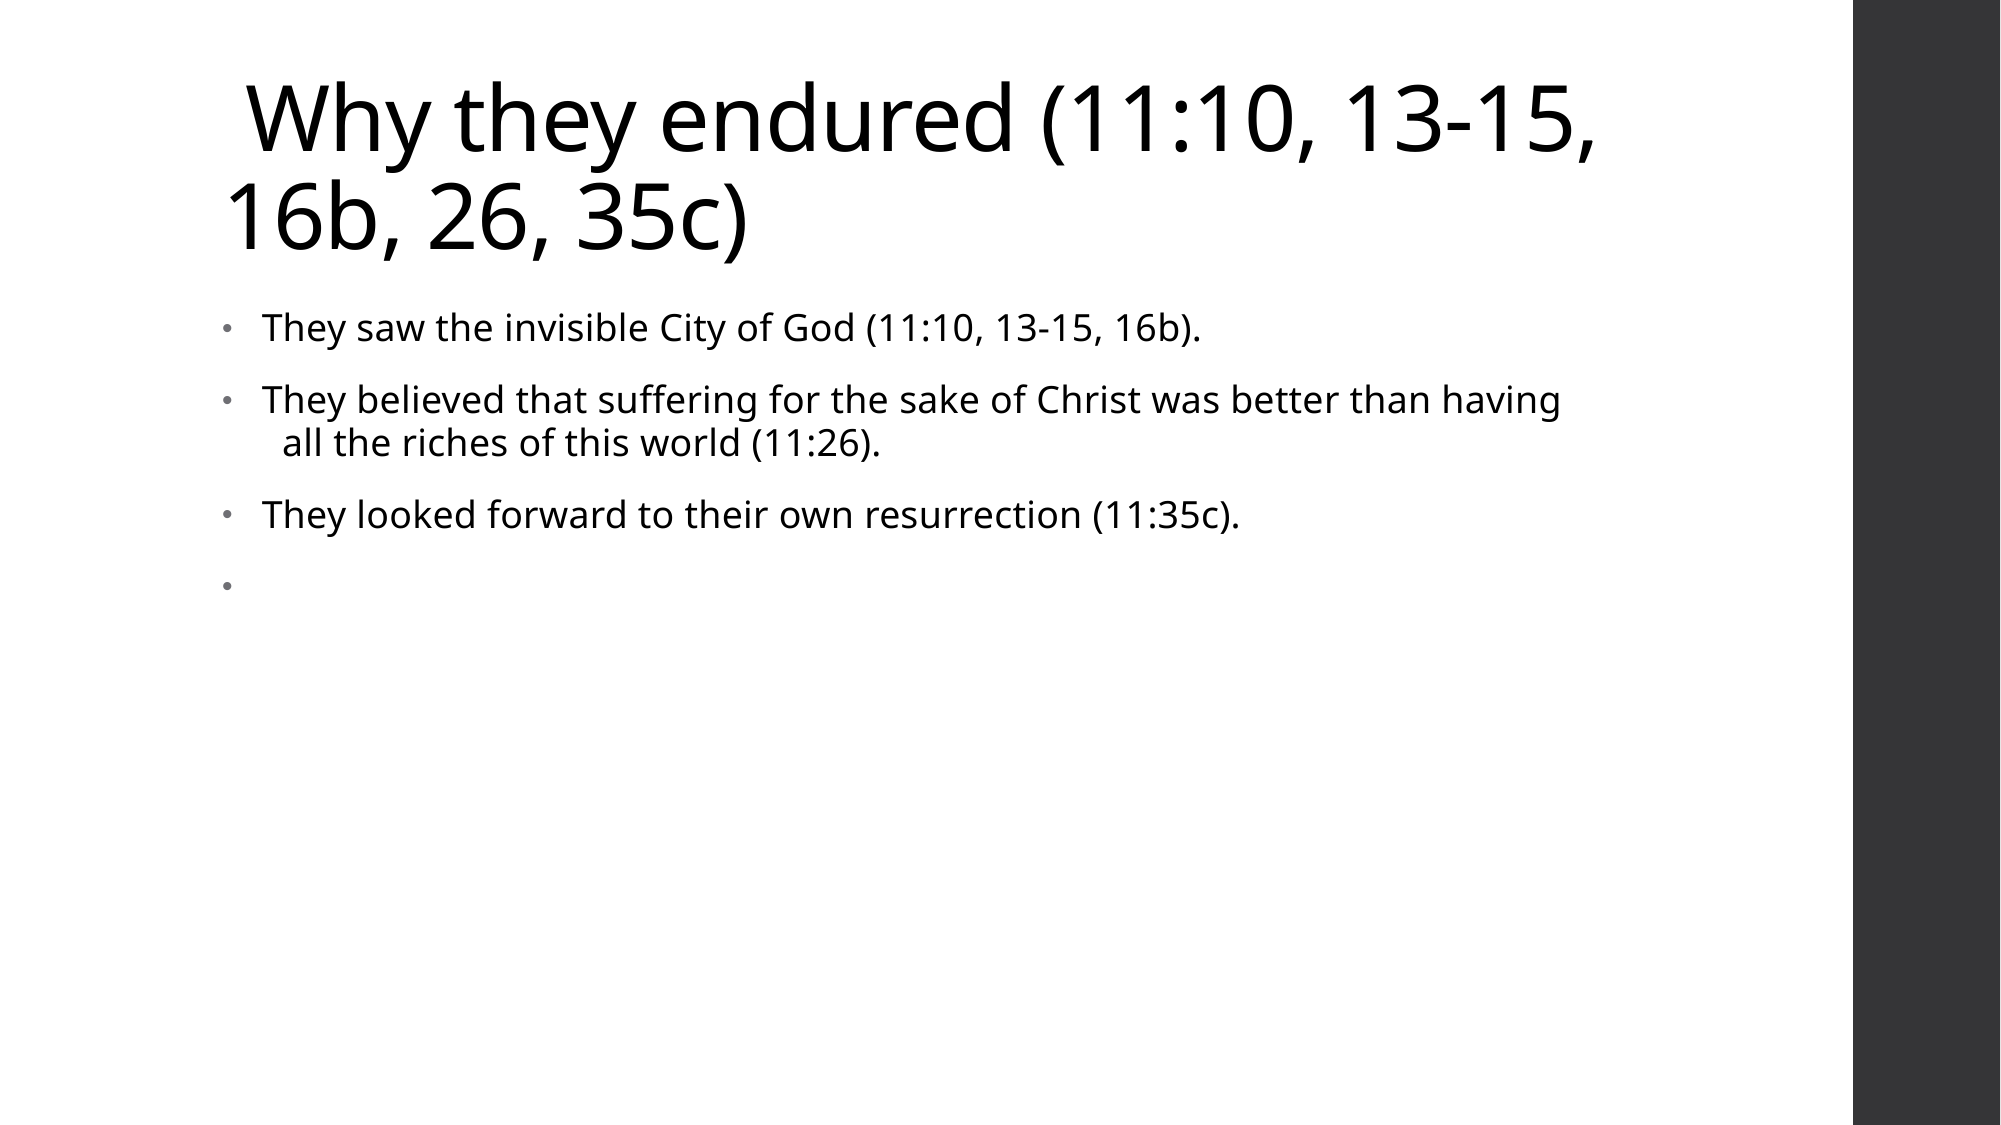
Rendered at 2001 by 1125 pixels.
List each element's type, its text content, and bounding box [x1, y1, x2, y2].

title Why they endured (11:10, 13-15, 16b, 26, 35c) [206, 60, 1797, 278]
list They saw the invisible City of God (11:10, 13-15, 16b). They believed that suffering for the sake of Christ was better than having all the riches of this world (11:26). They looked forward to their own resurrection (11:35c). [206, 299, 1617, 1014]
